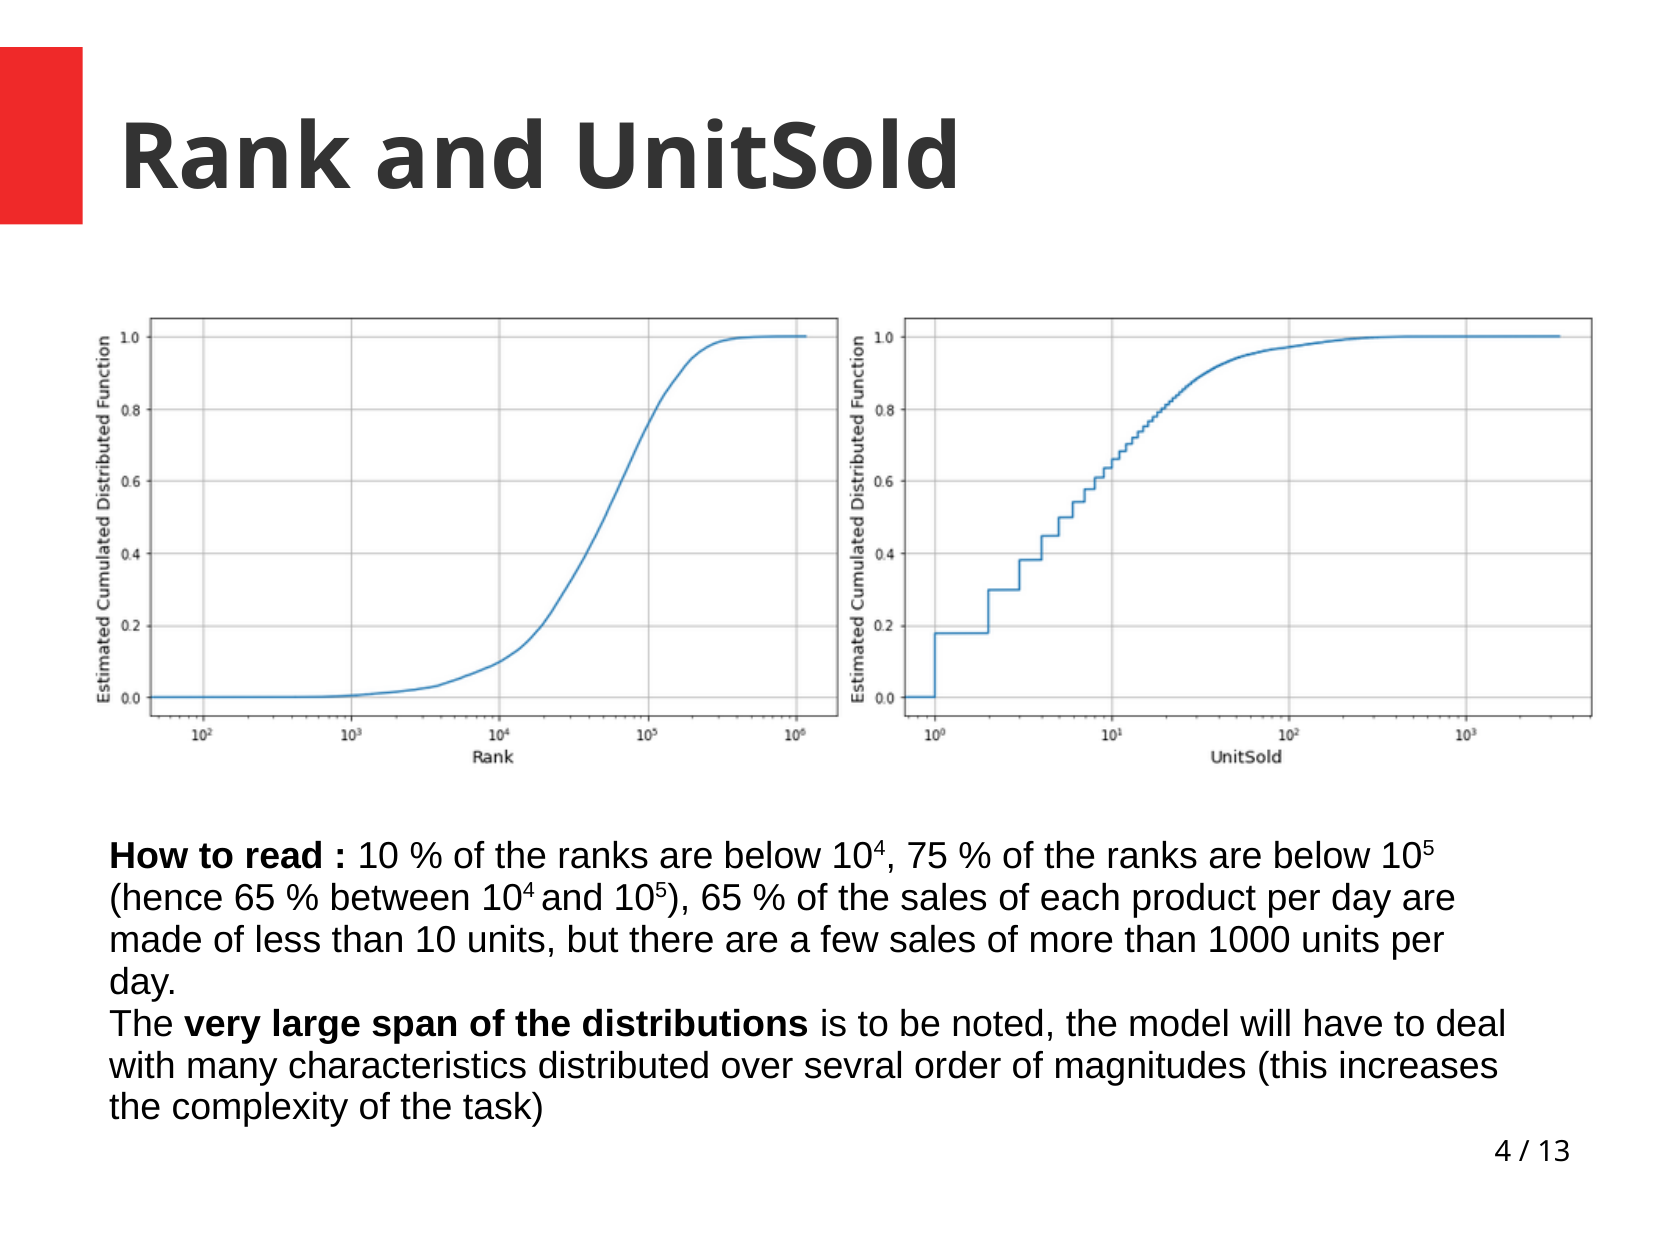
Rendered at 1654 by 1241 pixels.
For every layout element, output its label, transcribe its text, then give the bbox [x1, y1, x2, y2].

picture [82, 307, 1607, 775]
title Rank and UnitSold [118, 49, 1571, 257]
text_box How to read : 10 % of the ranks are below 104, 75 % of the ranks are below 105 (hence 65 % between 104 and 105), 65 % of the sales of each product per day are made of less than 10 units, but there are a few sales of more than 1000 units per day. The very large span of the distributions is to be noted, the model will have to deal with many characteristics distributed over sevral order of magnitudes (this increases the complexity of the task) [94, 826, 1524, 1136]
